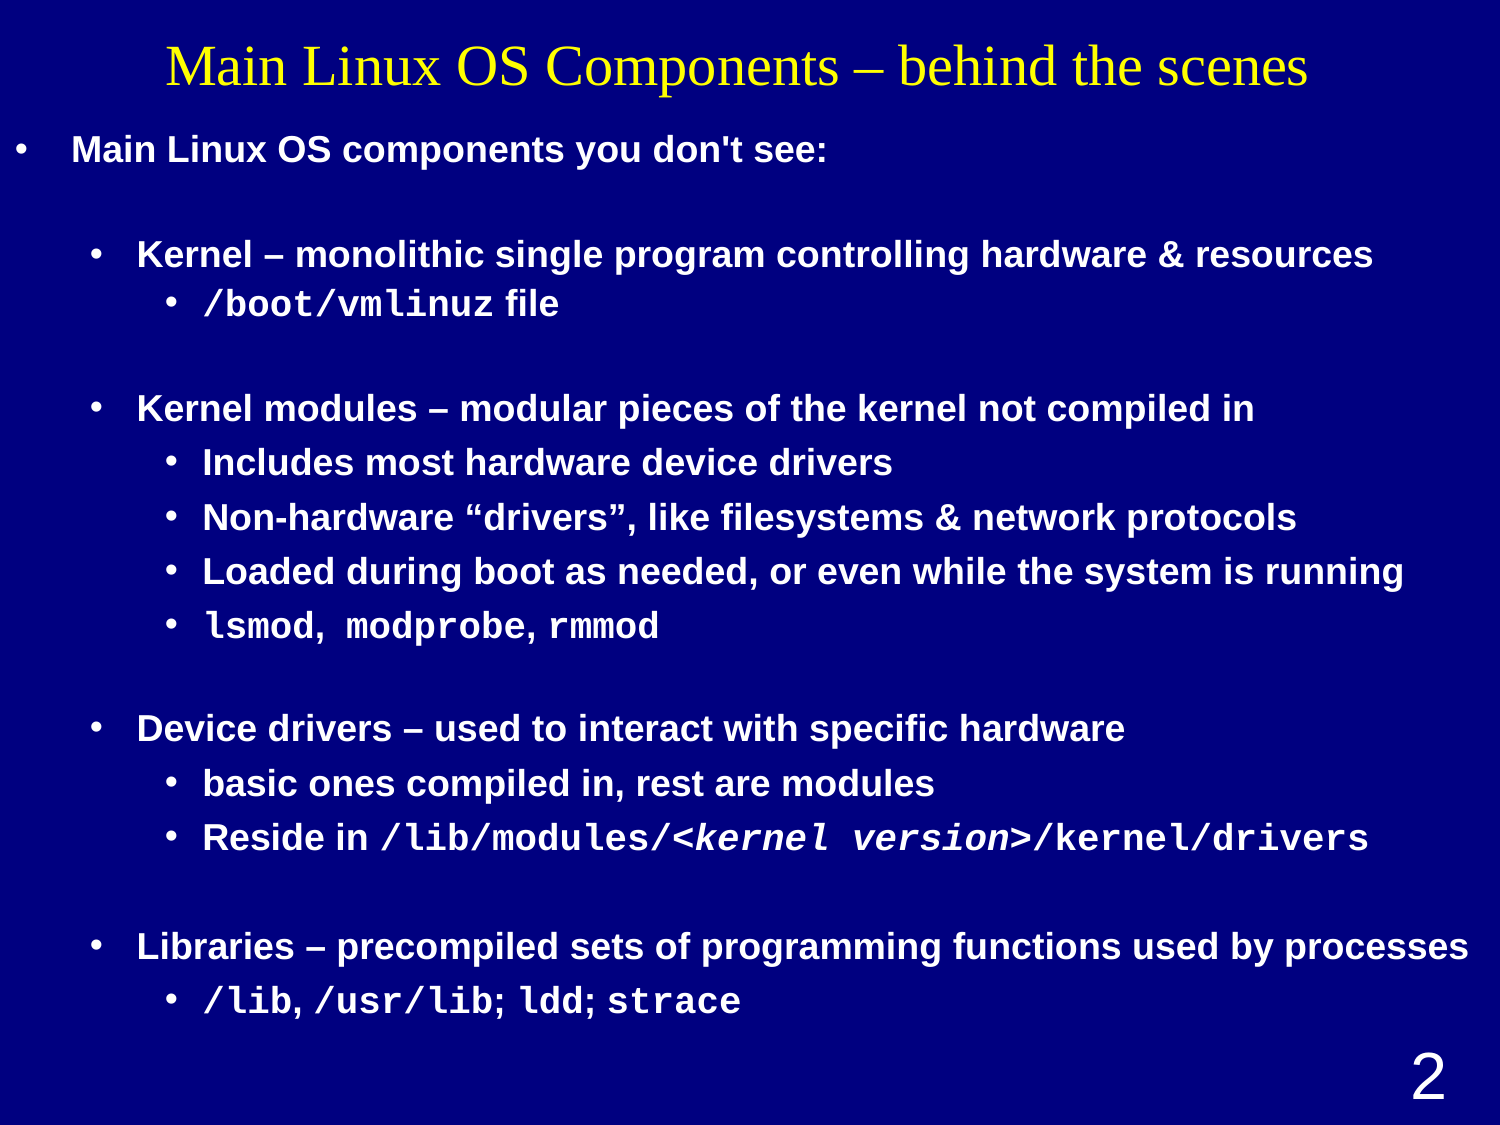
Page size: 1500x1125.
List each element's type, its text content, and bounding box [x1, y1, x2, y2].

title Main Linux OS Components – behind the scenes [99, 19, 1375, 106]
list Main Linux OS components you don't see: Kernel – monolithic single program controlling hardware & resources /boot/vmlinuz file Kernel modules – modular pieces of the kernel not compiled in Includes most hardware device drivers Non-hardware “drivers”, like filesystems & network protocols Loaded during boot as needed, or even while the system is running lsmod, modprobe, rmmod Device drivers – used to interact with specific hardware basic ones compiled in, rest are modules Reside in /lib/modules/<kernel version>/kernel/drivers Libraries – precompiled sets of programming functions used by processes /lib, /usr/lib; ldd; strace [0, 122, 1500, 1125]
